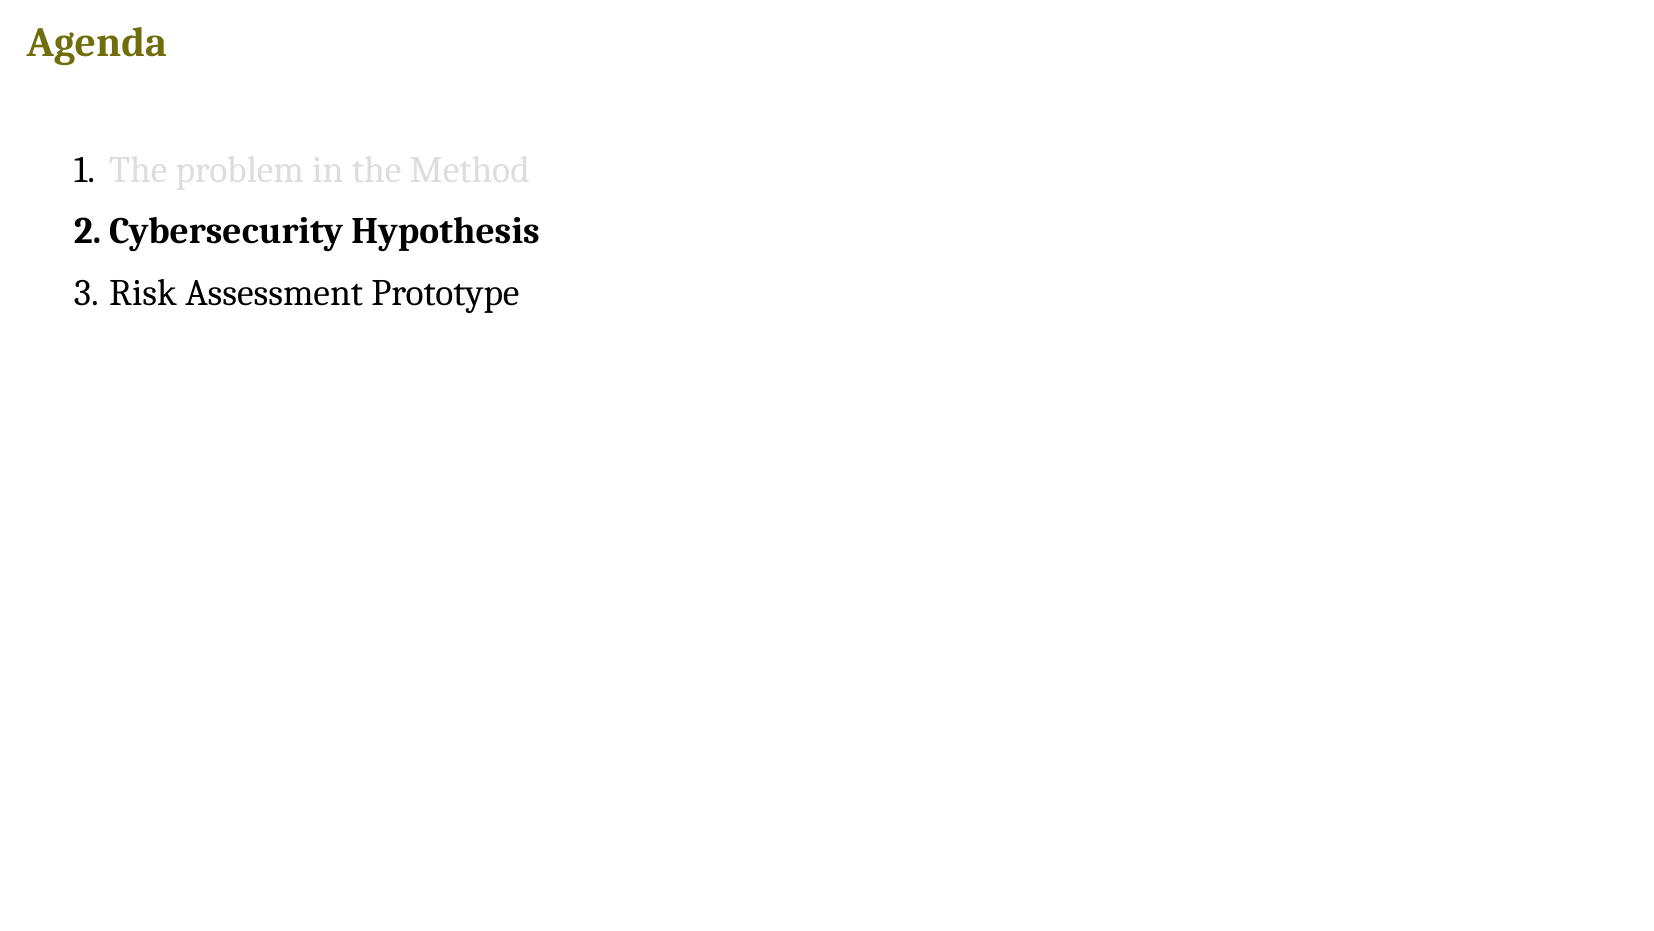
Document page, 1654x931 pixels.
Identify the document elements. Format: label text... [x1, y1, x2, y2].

text_box Agenda [11, 12, 768, 83]
text_box The problem in the Method Cybersecurity Hypothesis Risk Assessment Prototype [59, 141, 566, 386]
